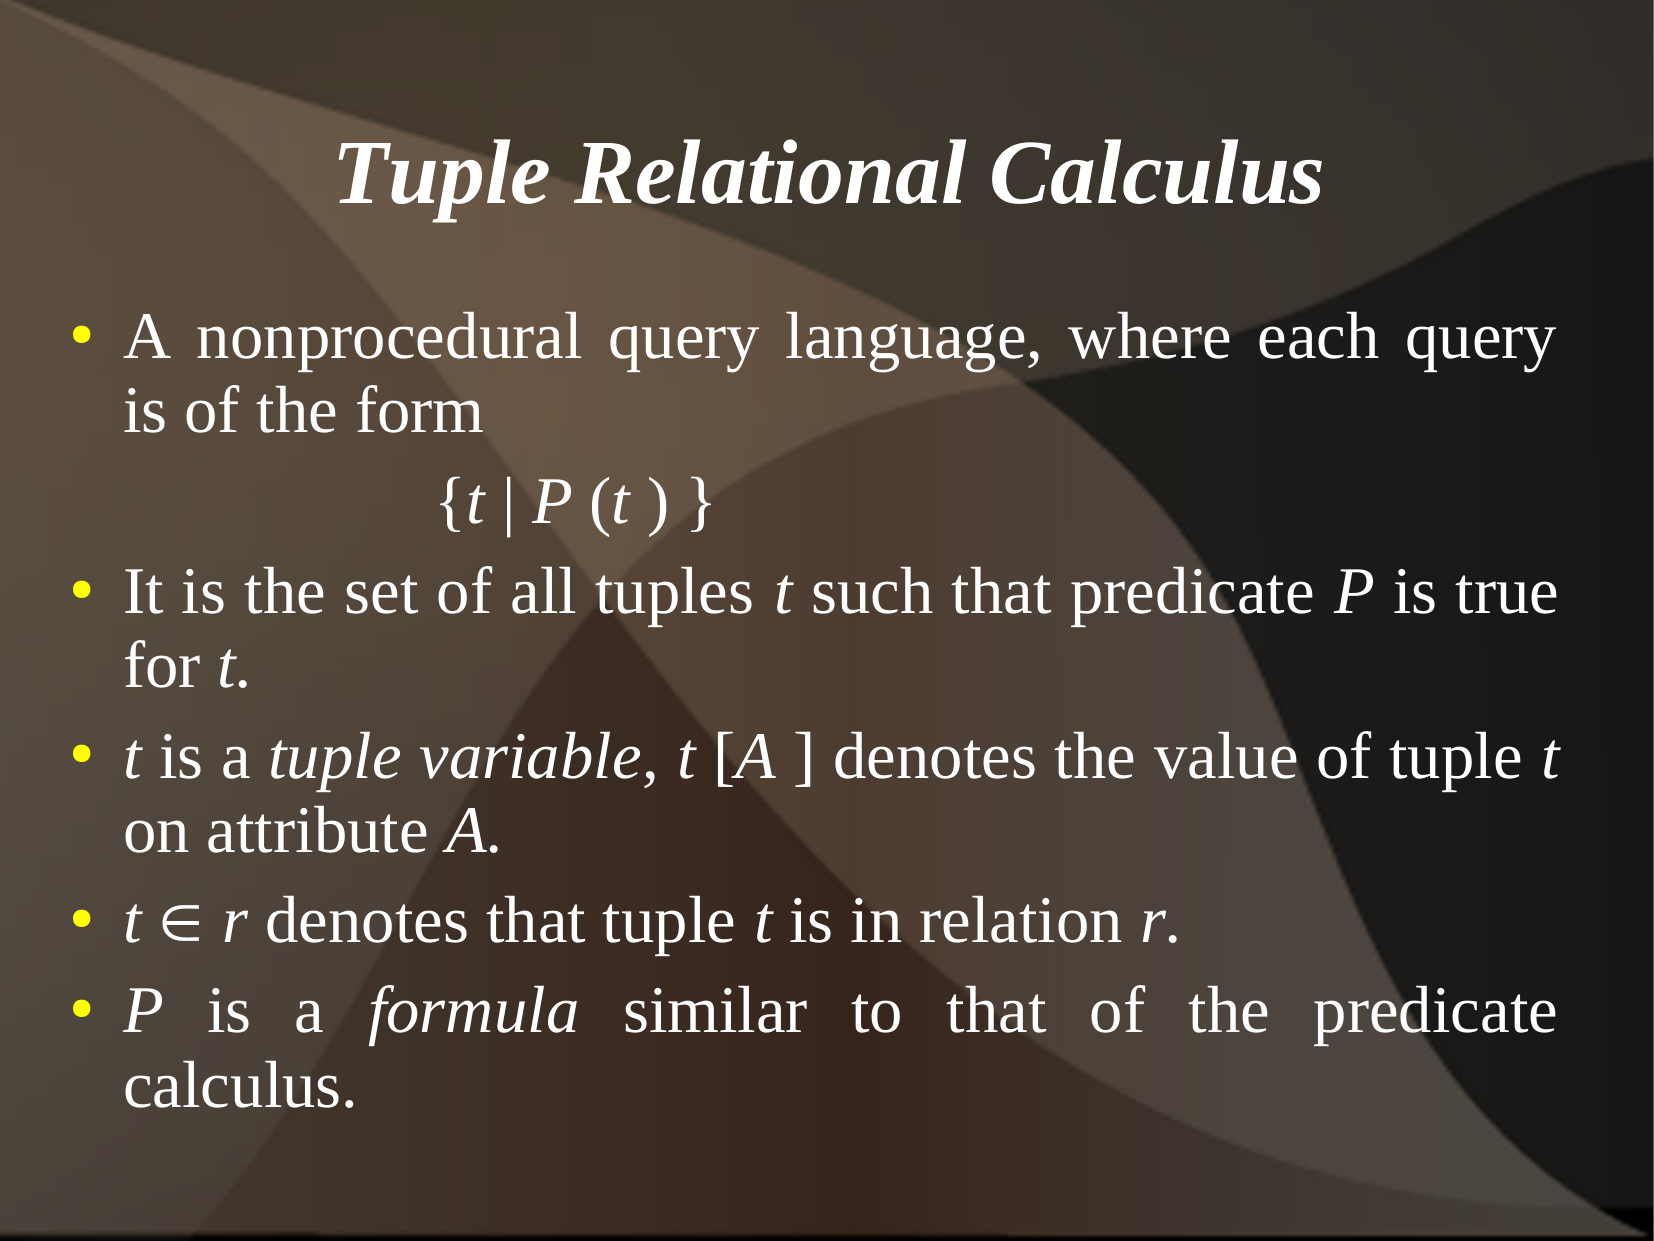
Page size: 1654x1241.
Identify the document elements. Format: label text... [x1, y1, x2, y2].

title Tuple Relational Calculus [167, 114, 1493, 232]
list A nonprocedural query language, where each query is of the form {t | P (t ) } It is the set of all tuples t such that predicate P is true for t. t is a tuple variable, t [A ] denotes the value of tuple t on attribute A. t  r denotes that tuple t is in relation r. P is a formula similar to that of the predicate calculus. [37, 291, 1576, 1163]
picture [0, 0, 1654, 1241]
